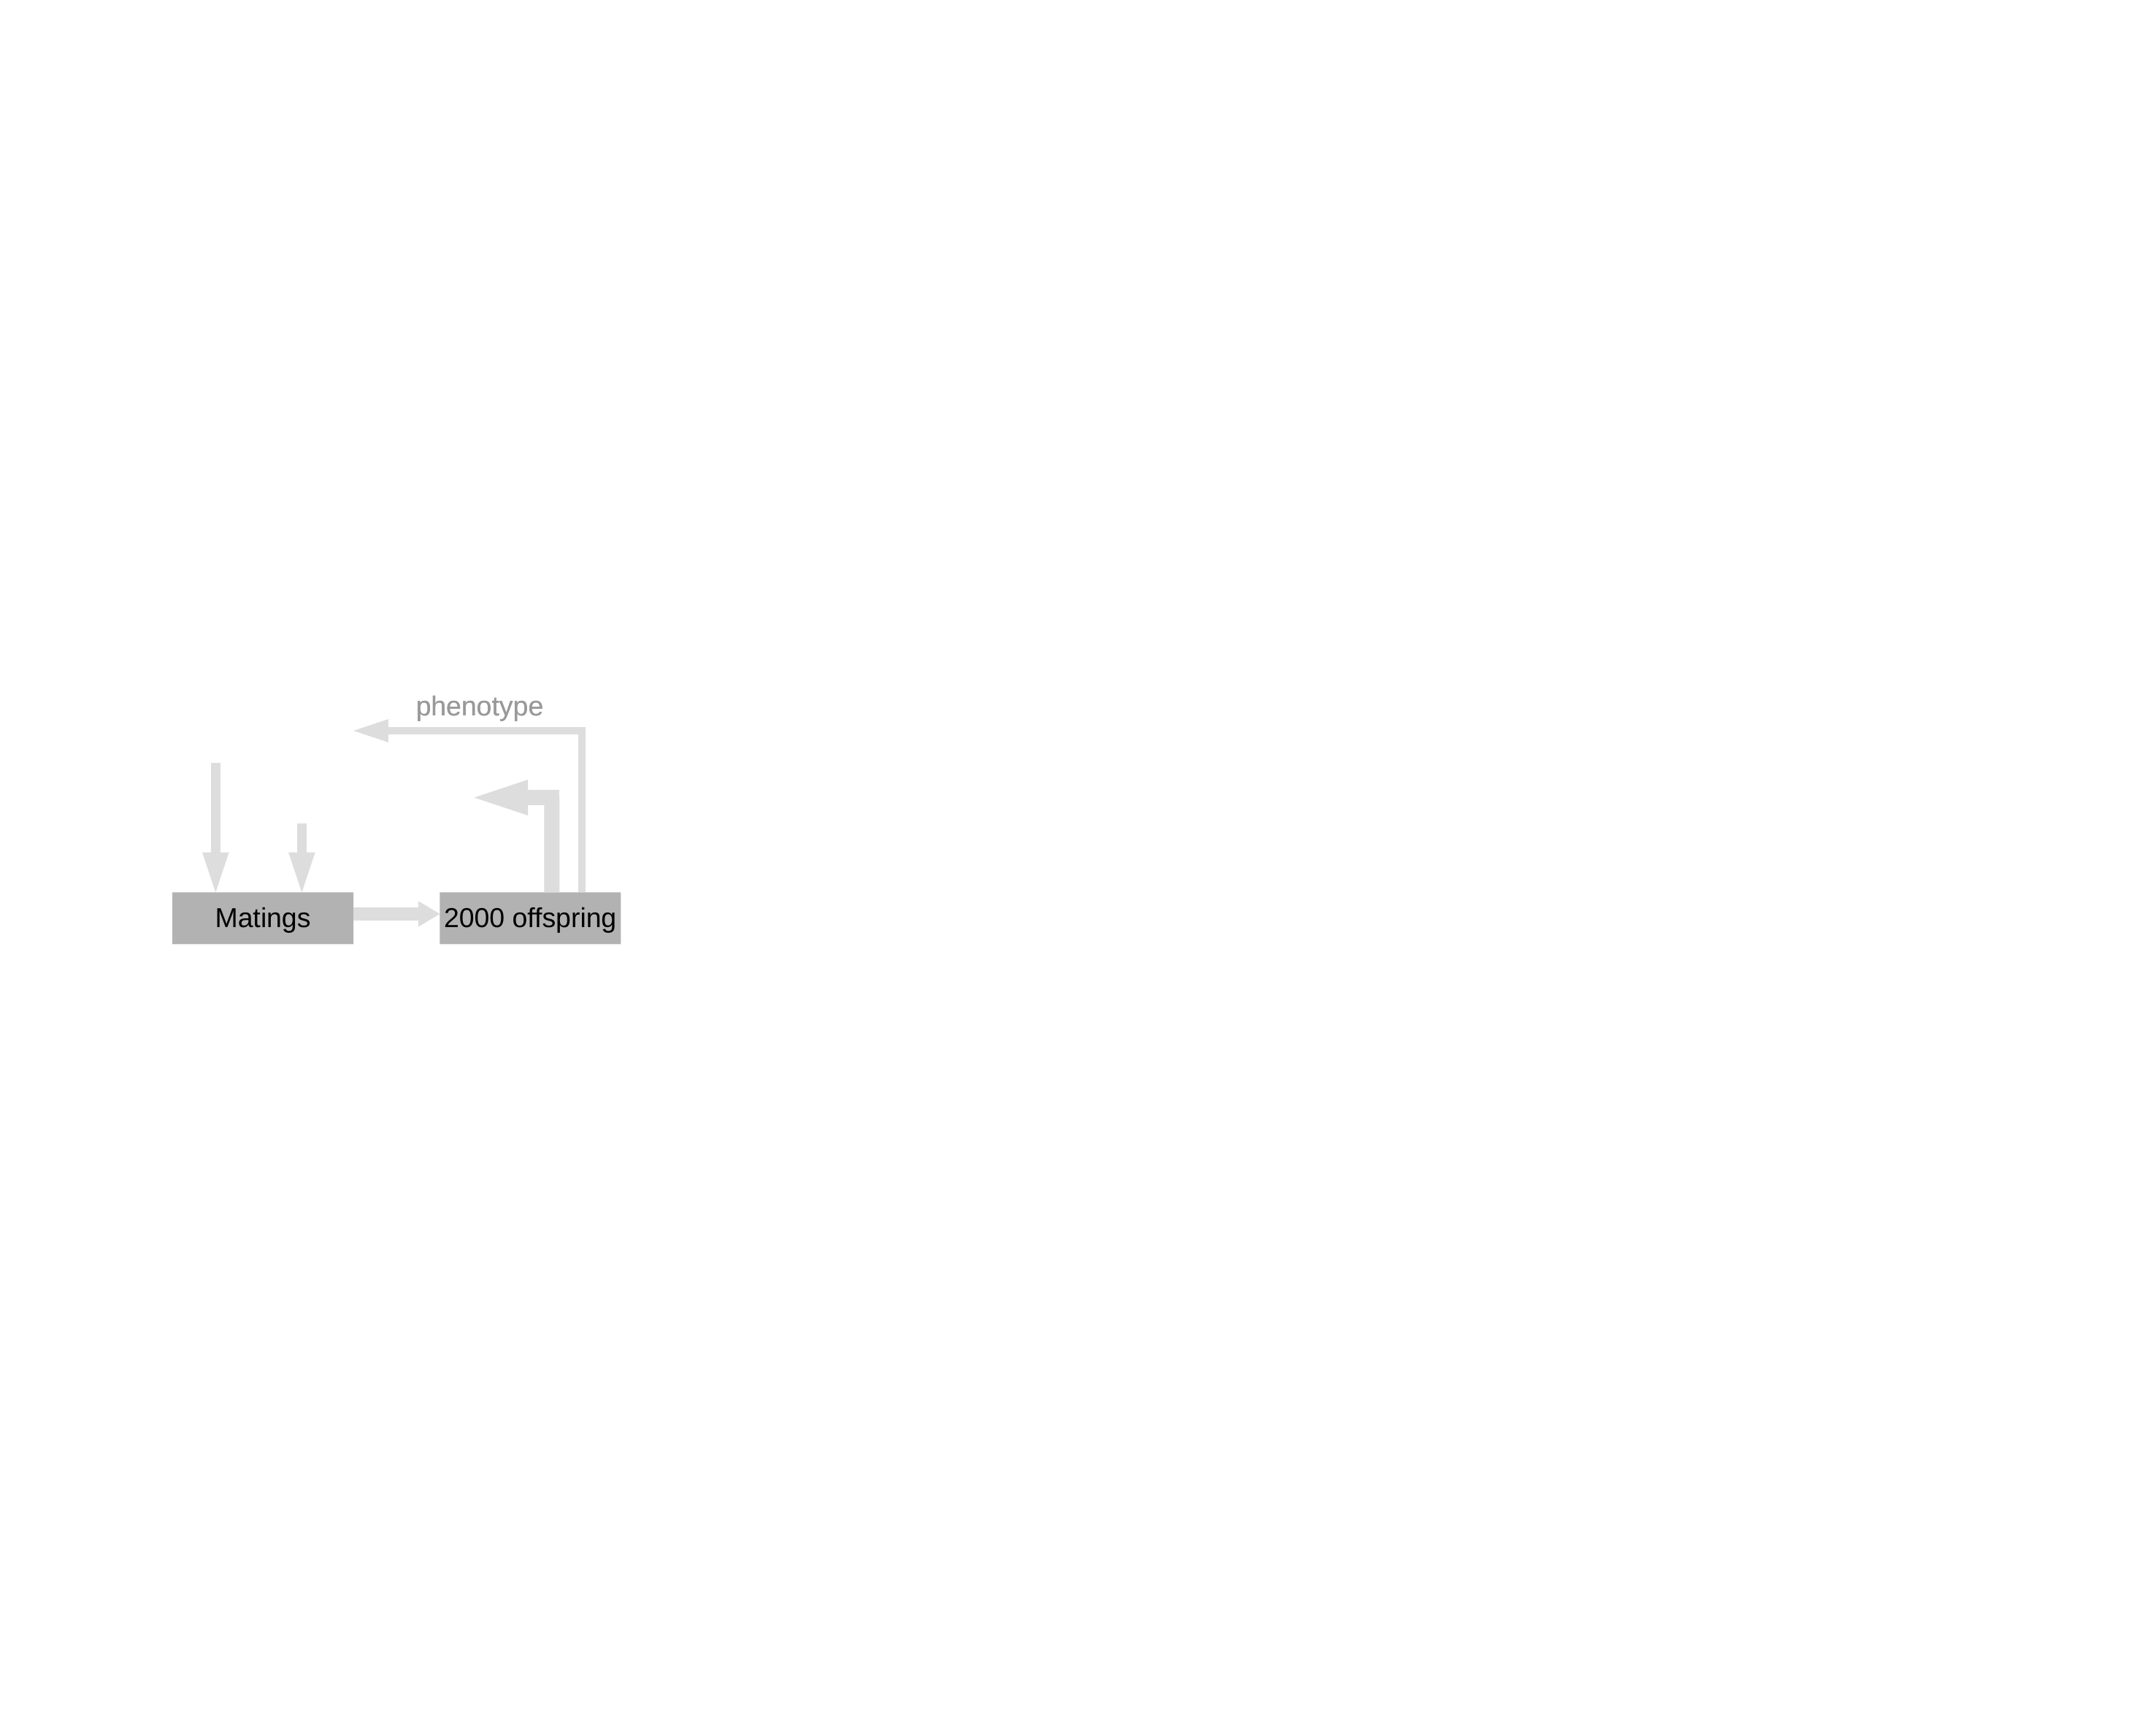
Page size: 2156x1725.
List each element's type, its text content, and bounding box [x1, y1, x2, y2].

text_box 2000 offspring [440, 892, 621, 945]
text_box phenotype [405, 685, 586, 727]
text_box [353, 901, 440, 927]
text_box Matings [172, 892, 354, 945]
